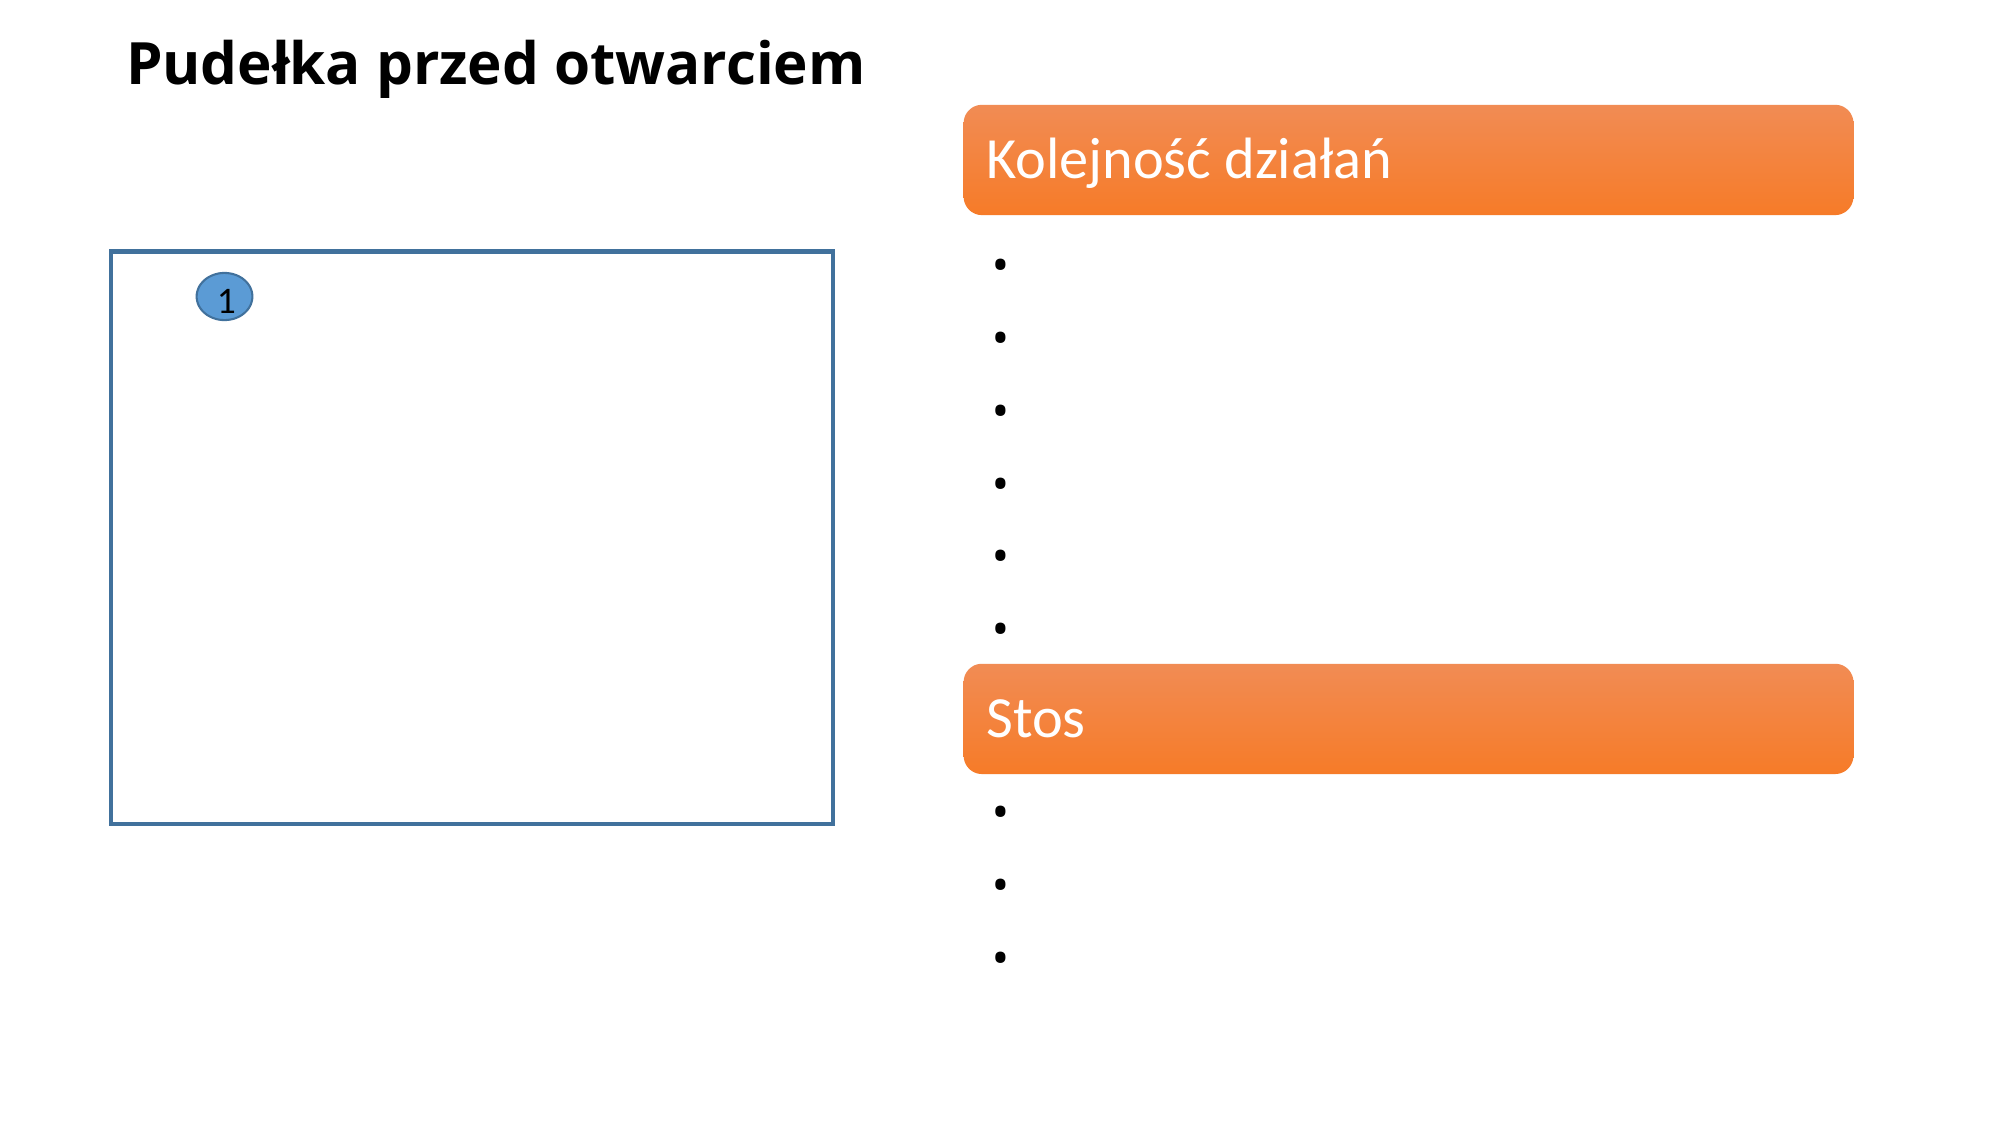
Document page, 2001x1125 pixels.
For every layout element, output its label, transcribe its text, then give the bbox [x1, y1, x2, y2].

text_box Stos [963, 663, 1854, 775]
text_box [196, 275, 253, 321]
text_box 1 [201, 268, 236, 306]
text_box Kolejność działań [963, 106, 1854, 216]
text_box Pudełka przed otwarciem [110, 19, 2000, 106]
